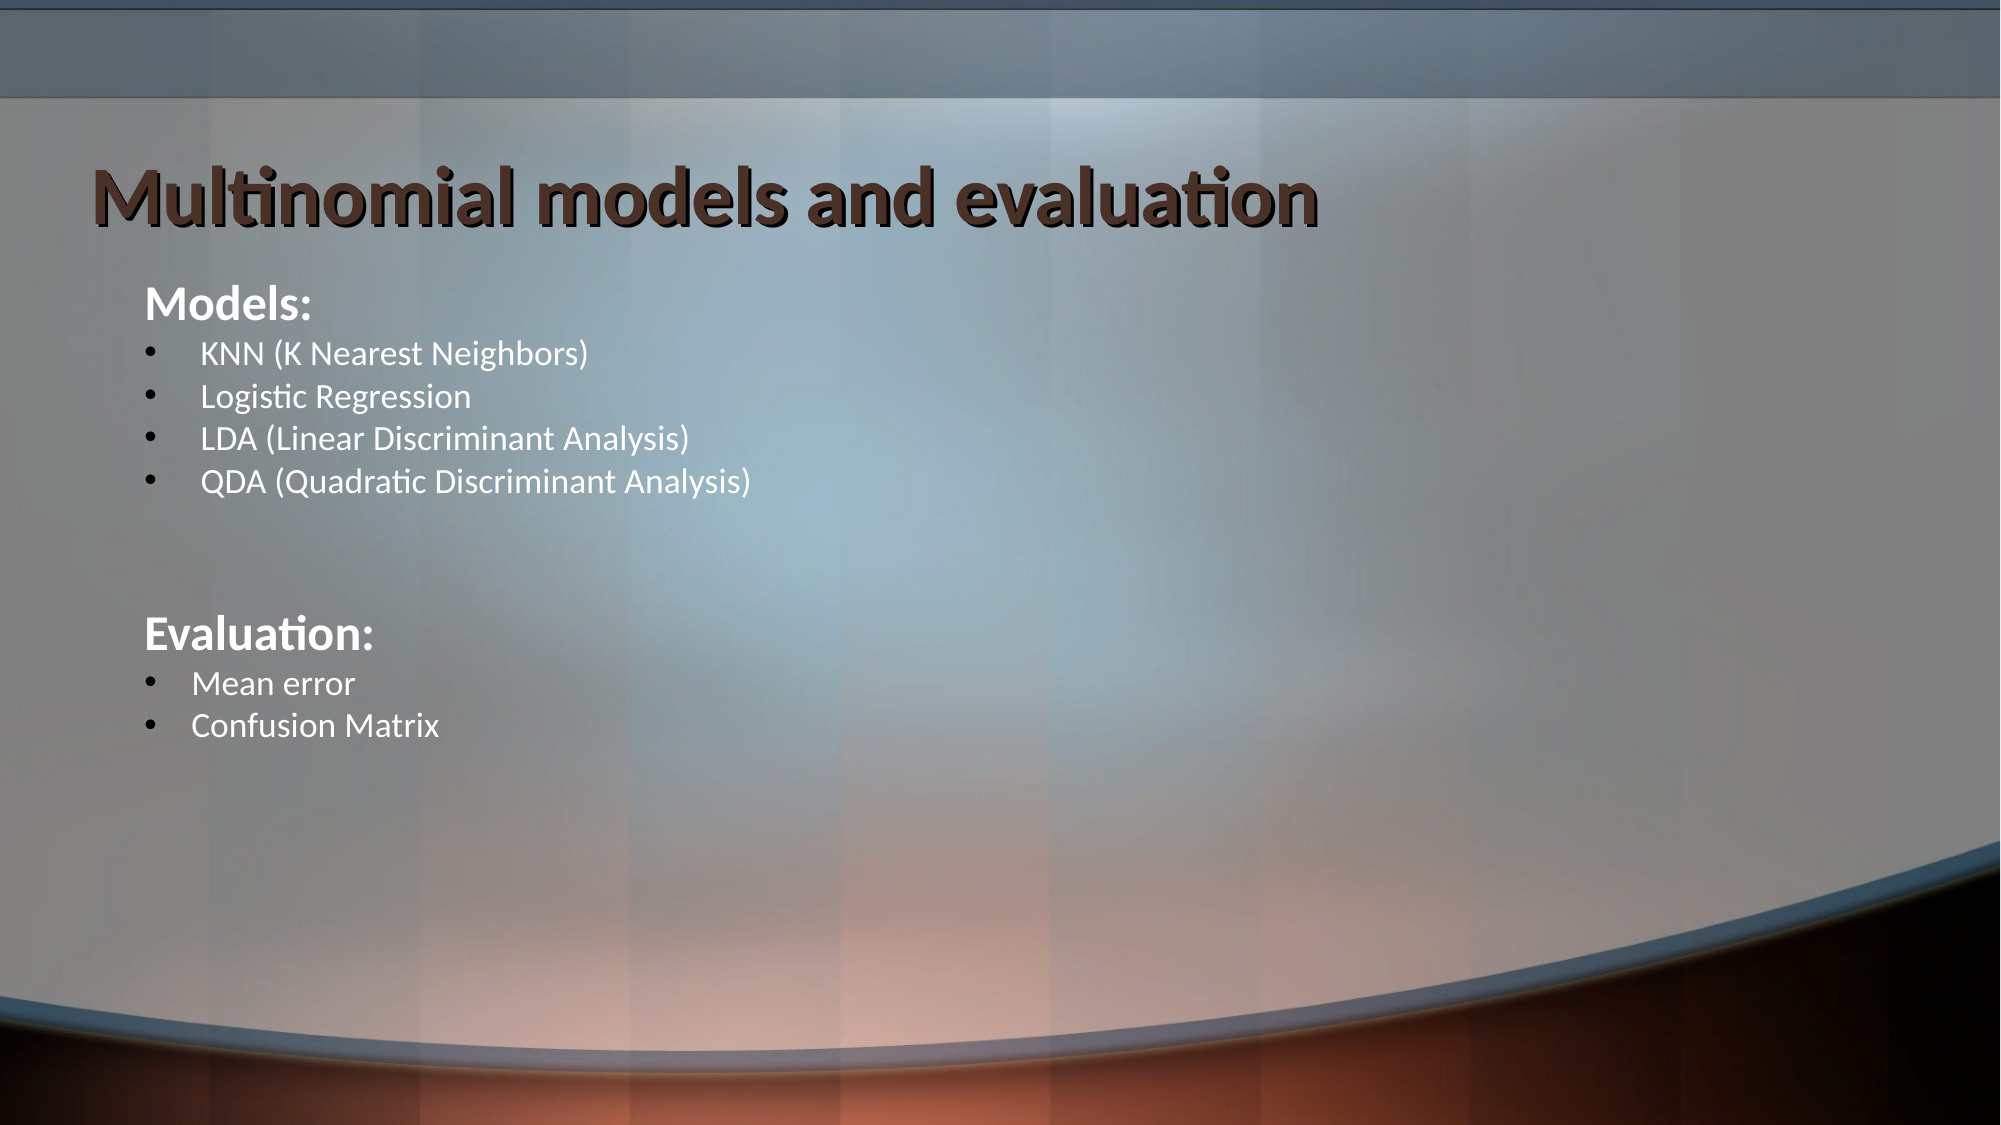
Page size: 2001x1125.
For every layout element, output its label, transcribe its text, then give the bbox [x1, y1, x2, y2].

text_box Models: KNN (K Nearest Neighbors) Logistic Regression LDA (Linear Discriminant Analysis) QDA (Quadratic Discriminant Analysis) [129, 262, 1111, 511]
title Multinomial models and evaluation [75, 104, 1732, 294]
text_box Evaluation: Mean error Confusion Matrix [129, 592, 997, 754]
